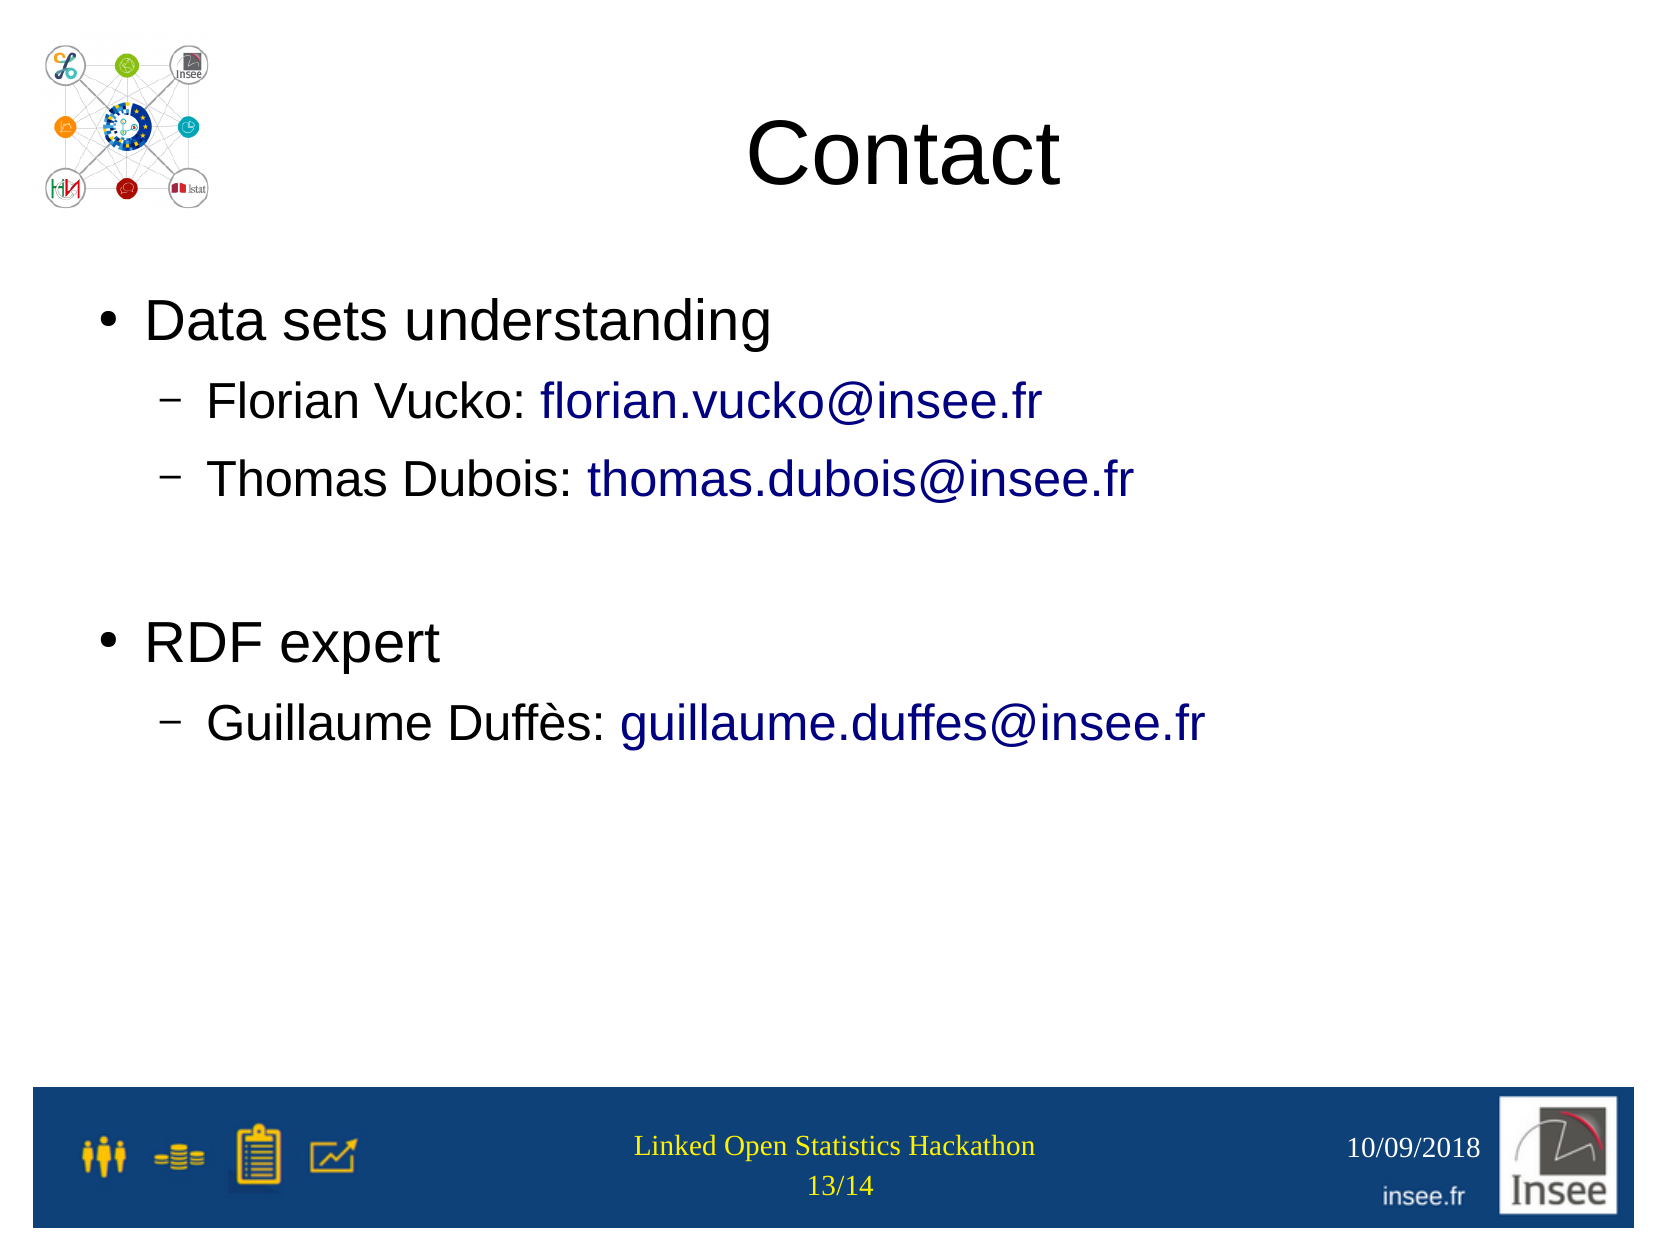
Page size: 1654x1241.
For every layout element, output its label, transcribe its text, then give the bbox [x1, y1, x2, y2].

picture [28, 28, 225, 225]
picture [33, 1087, 1634, 1228]
list Data sets understanding Florian Vucko: florian.vucko@insee.fr Thomas Dubois: thomas.dubois@insee.fr RDF expert Guillaume Duffès: guillaume.duffes@insee.fr [82, 287, 1571, 756]
title Contact [236, 49, 1571, 257]
